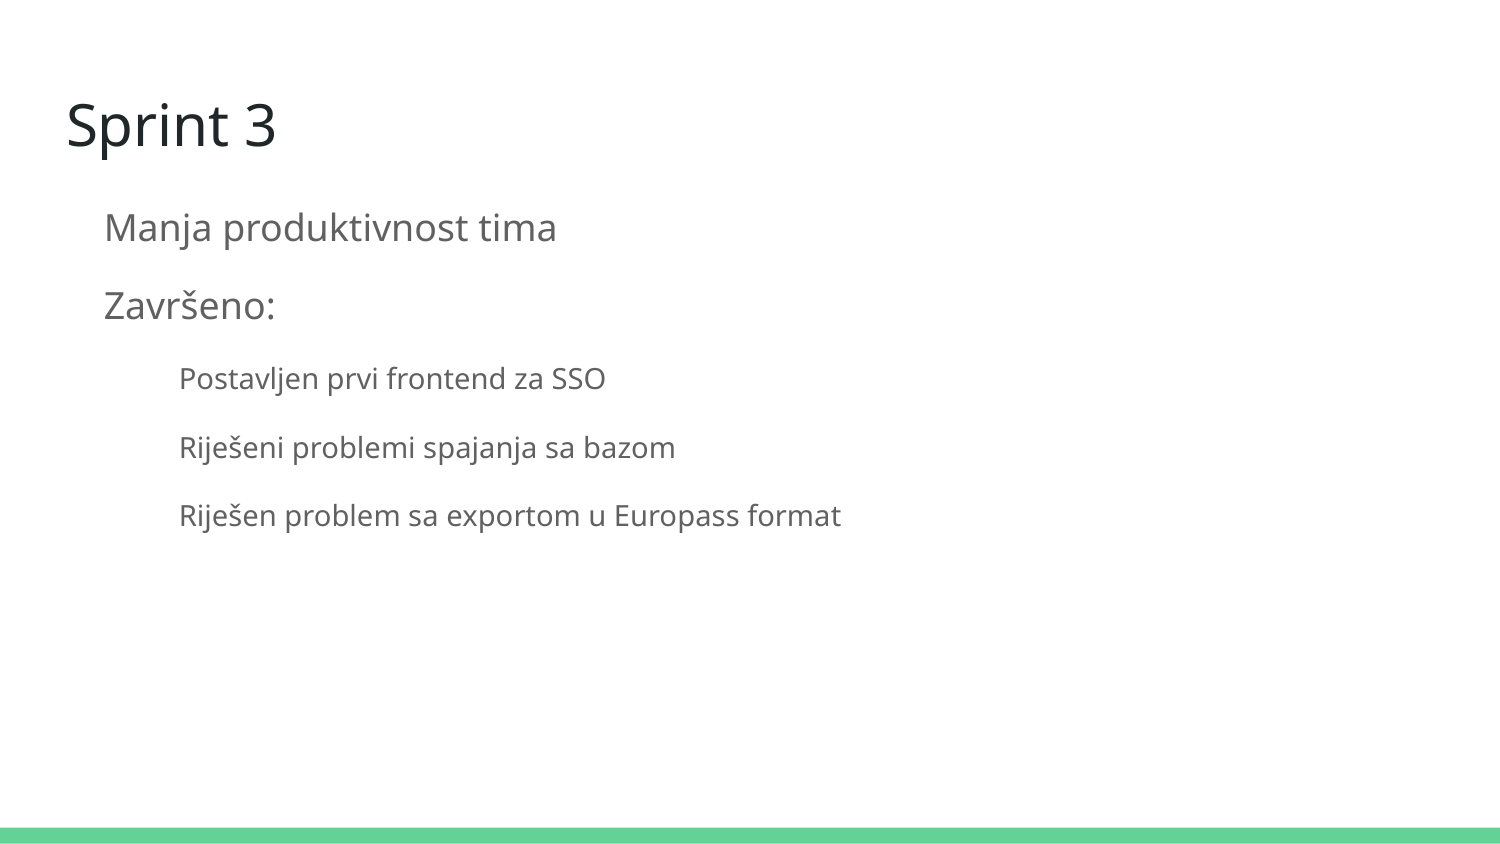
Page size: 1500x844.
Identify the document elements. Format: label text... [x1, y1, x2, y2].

title Sprint 3 [51, 72, 1449, 167]
list Manja produktivnost tima Završeno: Postavljen prvi frontend za SSO Riješeni problemi spajanja sa bazom Riješen problem sa exportom u Europass format [51, 189, 1449, 750]
